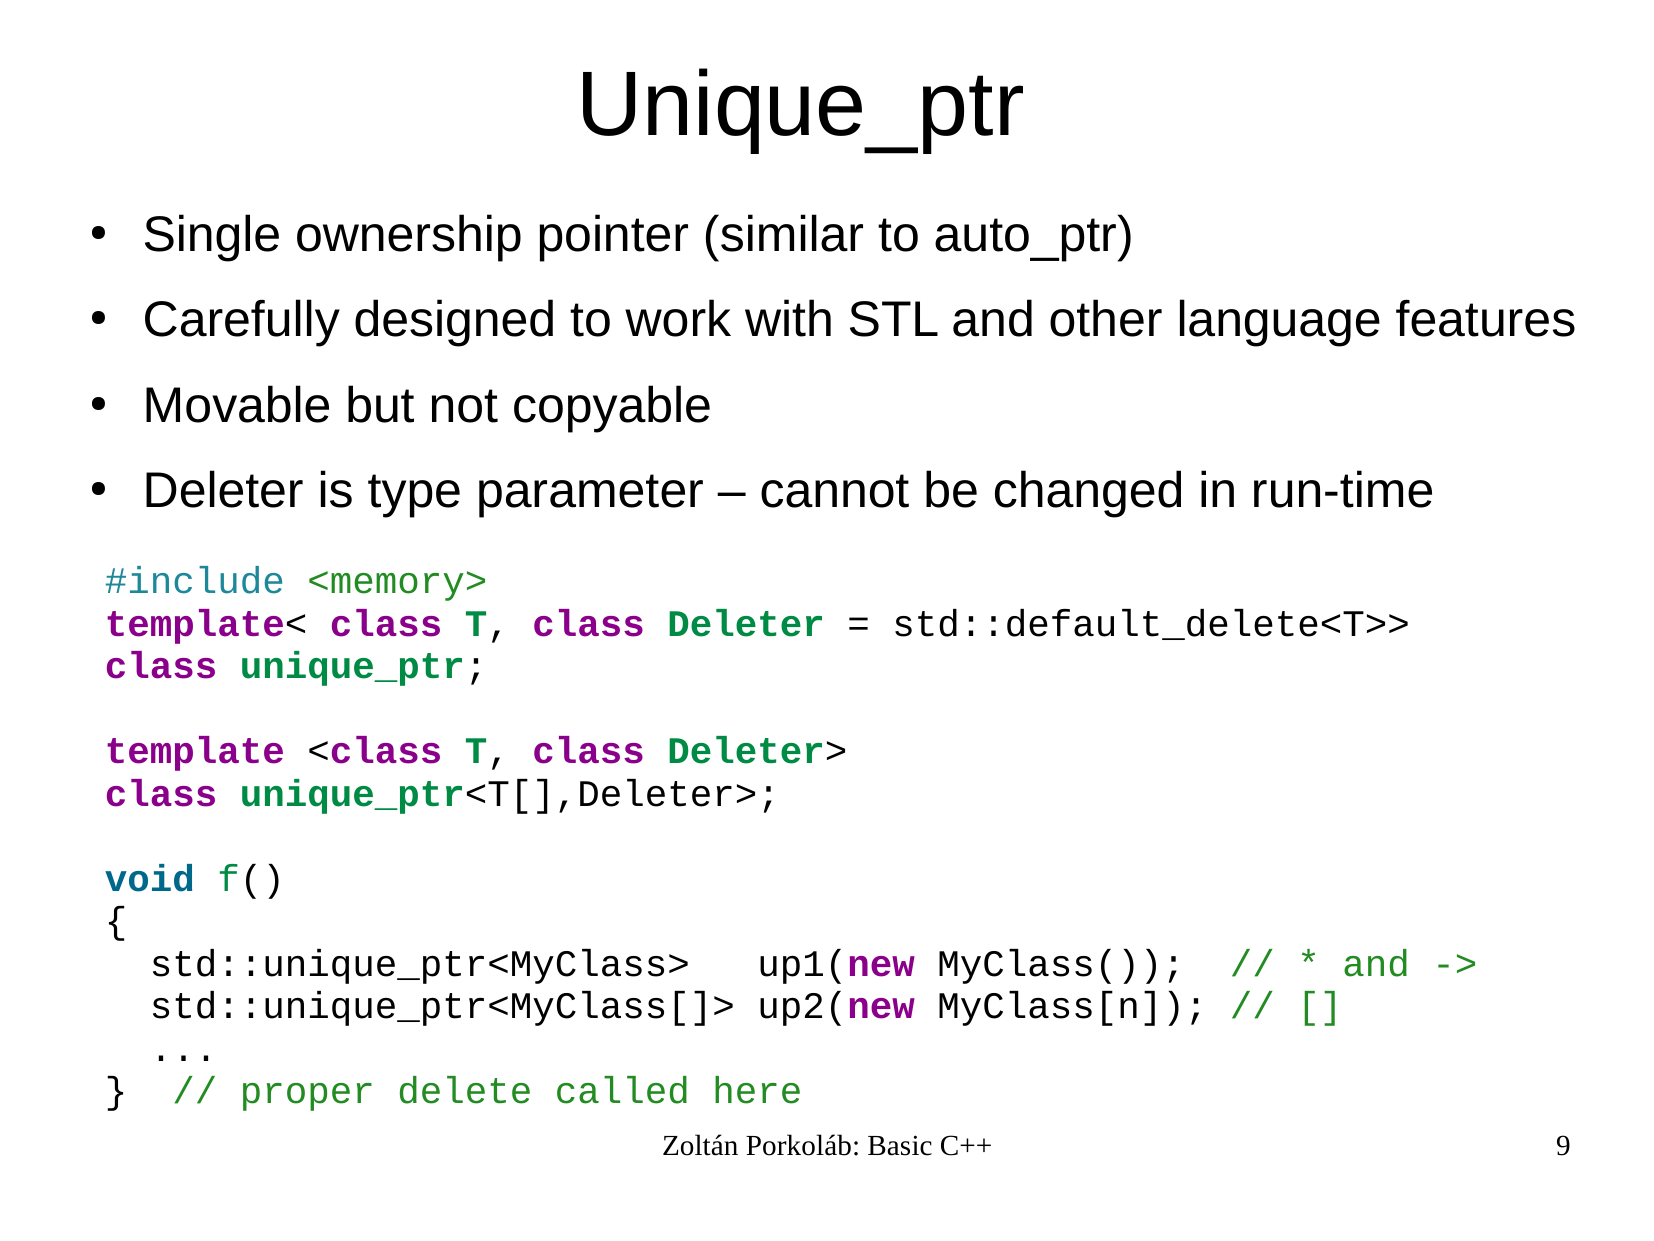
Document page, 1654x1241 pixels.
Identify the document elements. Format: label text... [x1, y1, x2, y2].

list Single ownership pointer (similar to auto_ptr) Carefully designed to work with STL and other language features Movable but not copyable Deleter is type parameter – cannot be changed in run-time [71, 125, 1606, 526]
title Unique_ptr [56, 0, 1546, 208]
text_box #include <memory> template< class T, class Deleter = std::default_delete<T>> class unique_ptr; template <class T, class Deleter> class unique_ptr<T[],Deleter>; void f() { std::unique_ptr<MyClass> up1(new MyClass()); // * and -> std::unique_ptr<MyClass[]> up2(new MyClass[n]); // [] ... } // proper delete called here [90, 555, 1654, 1208]
